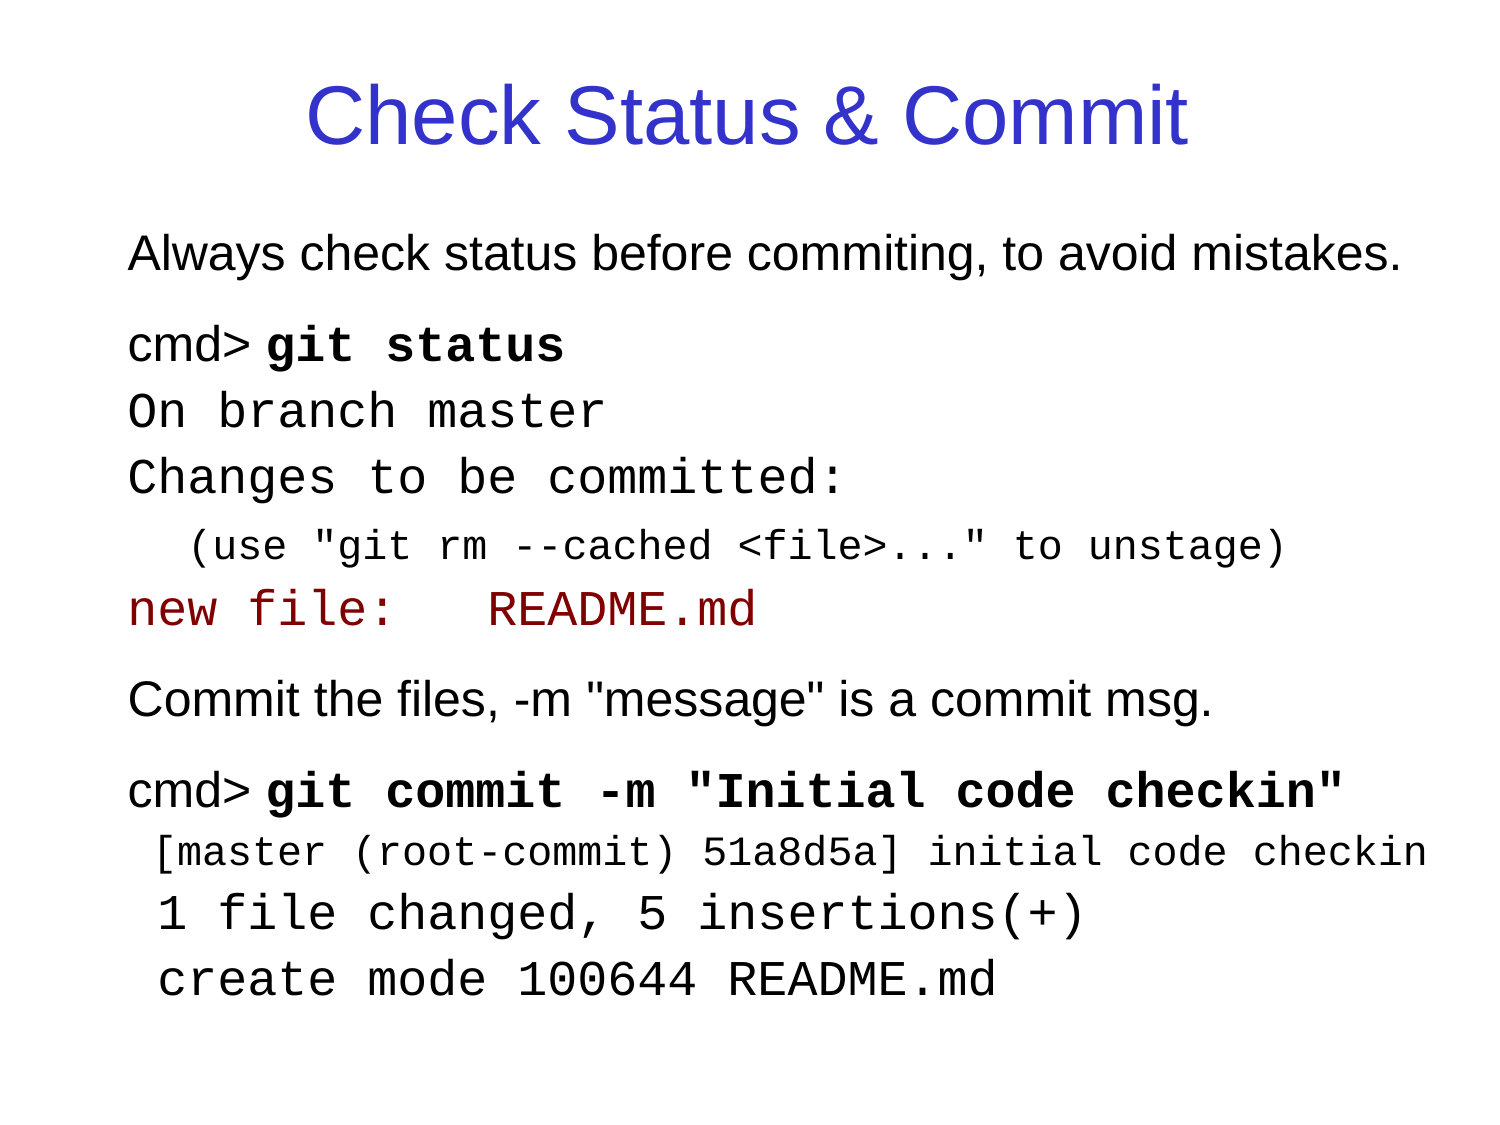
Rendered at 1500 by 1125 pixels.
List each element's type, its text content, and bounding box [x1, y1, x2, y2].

list Always check status before commiting, to avoid mistakes. cmd> git status On branch master Changes to be committed: (use "git rm --cached <file>..." to unstage) new file: README.md Commit the files, -m "message" is a commit msg. cmd> git commit -m "Initial code checkin" [master (root-commit) 51a8d5a] initial code checkin 1 file changed, 5 insertions(+) create mode 100644 README.md [112, 212, 1453, 1087]
title Check Status & Commit [112, 38, 1383, 184]
